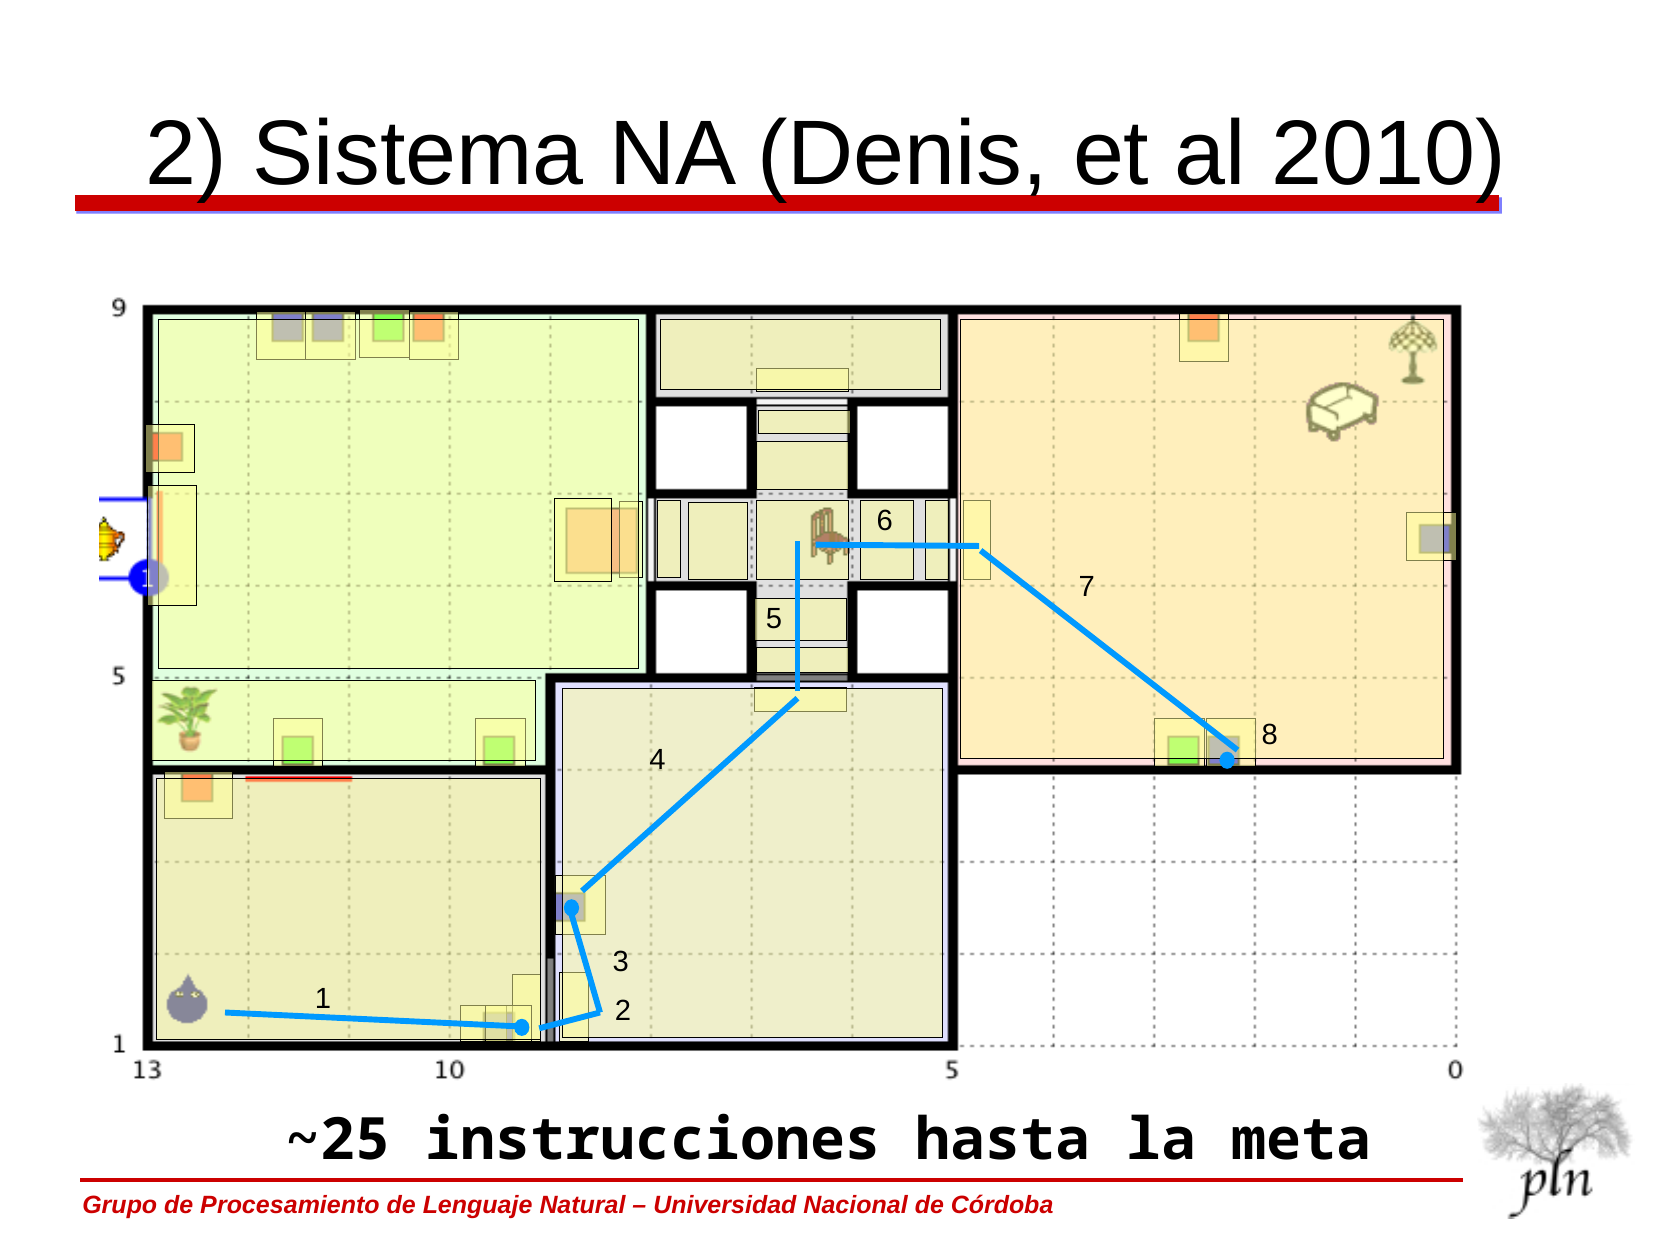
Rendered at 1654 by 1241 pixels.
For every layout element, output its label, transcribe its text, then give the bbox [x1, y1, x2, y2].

text_box 7 [1063, 562, 1126, 611]
text_box [925, 549, 949, 580]
text_box ~25 instrucciones hasta la meta [119, 1089, 1538, 1173]
text_box [688, 502, 748, 580]
text_box 8 [1246, 710, 1309, 758]
text_box 1 [300, 975, 362, 1023]
text_box [151, 680, 536, 767]
picture [99, 265, 1635, 1219]
text_box [657, 500, 681, 578]
text_box [756, 500, 849, 580]
title 2) Sistema NA (Denis, et al 2010) [82, 56, 1571, 250]
text_box [925, 500, 949, 542]
text_box [813, 598, 847, 641]
text_box [960, 313, 1457, 769]
text_box 5 [751, 594, 813, 642]
text_box 3 [597, 937, 676, 1013]
text_box [860, 548, 914, 580]
text_box 6 [861, 496, 924, 545]
text_box [660, 319, 941, 392]
text_box 4 [634, 735, 696, 784]
text_box 2 [600, 986, 729, 1034]
text_box [555, 687, 943, 1042]
text_box [756, 647, 795, 673]
text_box [758, 410, 851, 434]
text_box [145, 309, 643, 669]
text_box [156, 771, 541, 1042]
text_box [756, 441, 849, 490]
text_box [800, 647, 849, 673]
